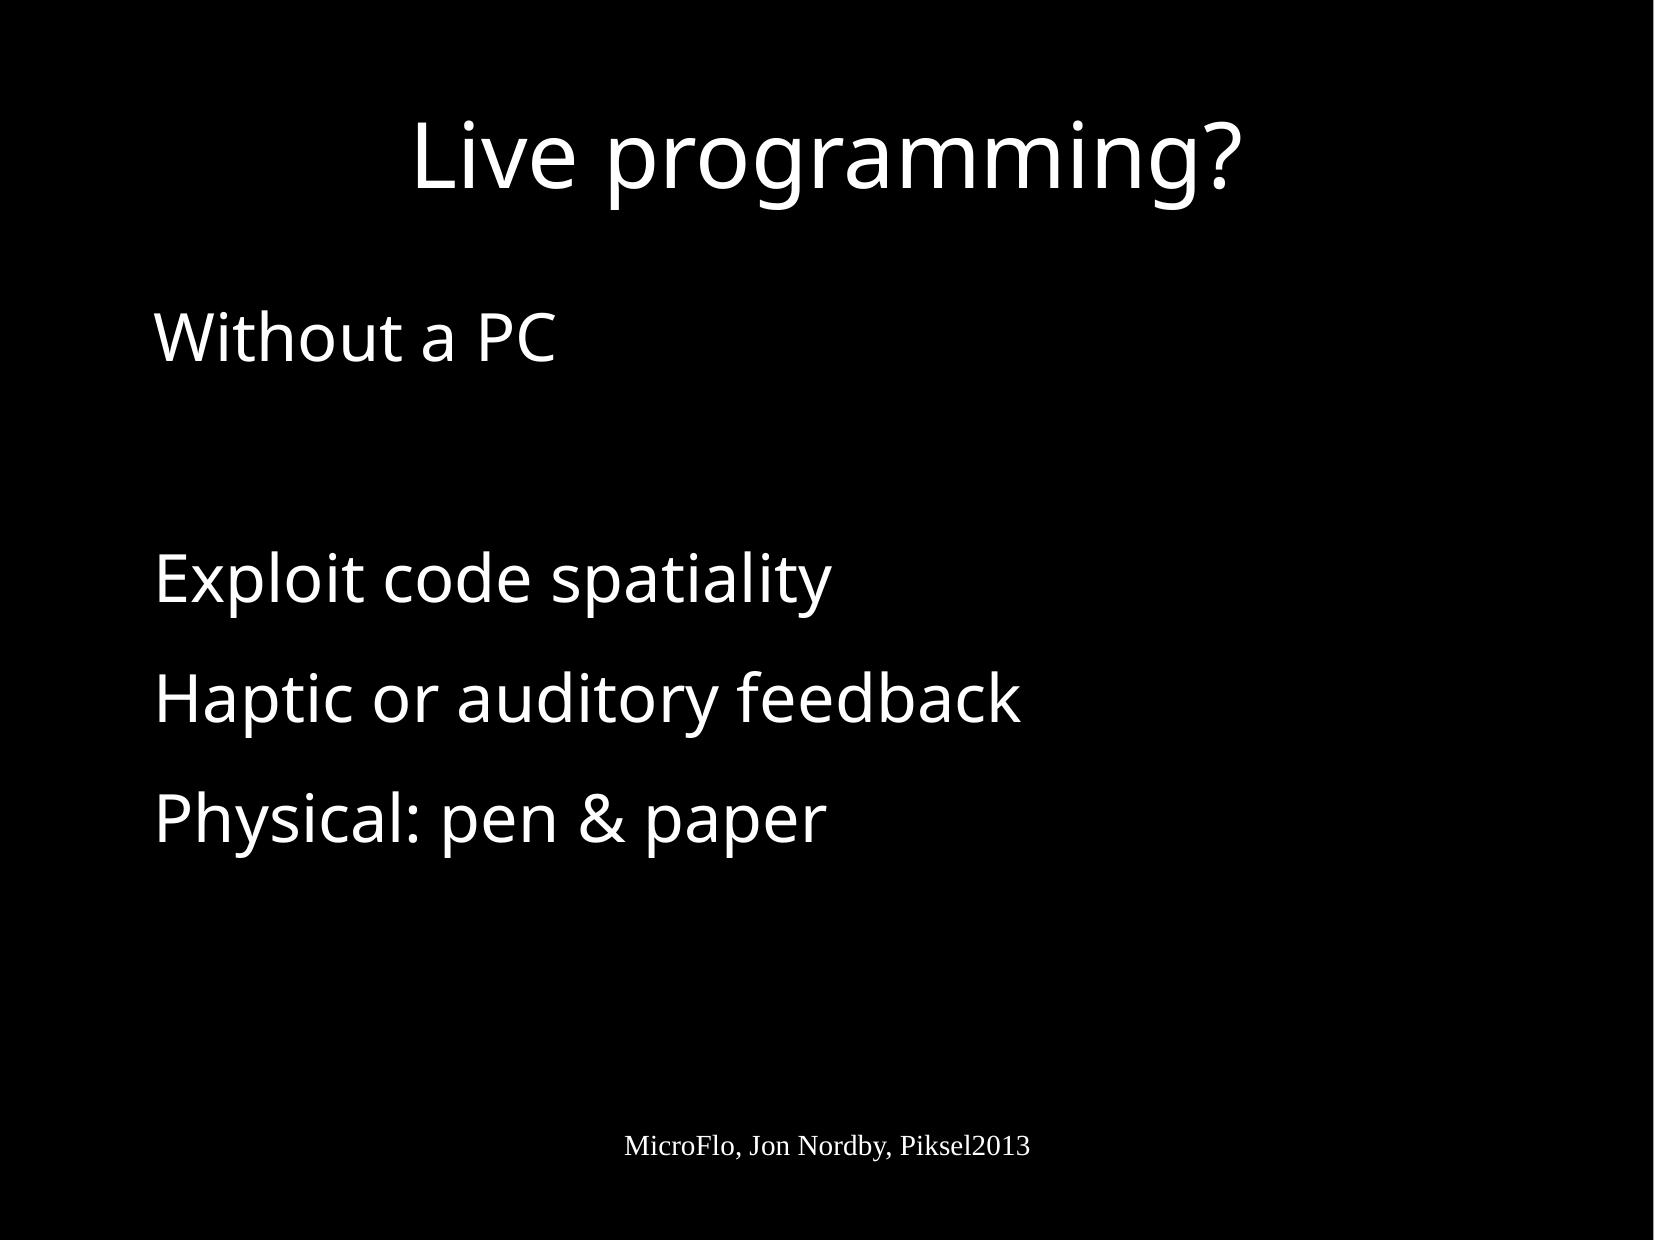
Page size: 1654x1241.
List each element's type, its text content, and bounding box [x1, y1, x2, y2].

title Live programming? [82, 49, 1571, 257]
list Without a PC Exploit code spatiality Haptic or auditory feedback Physical: pen & paper [82, 290, 1571, 1010]
